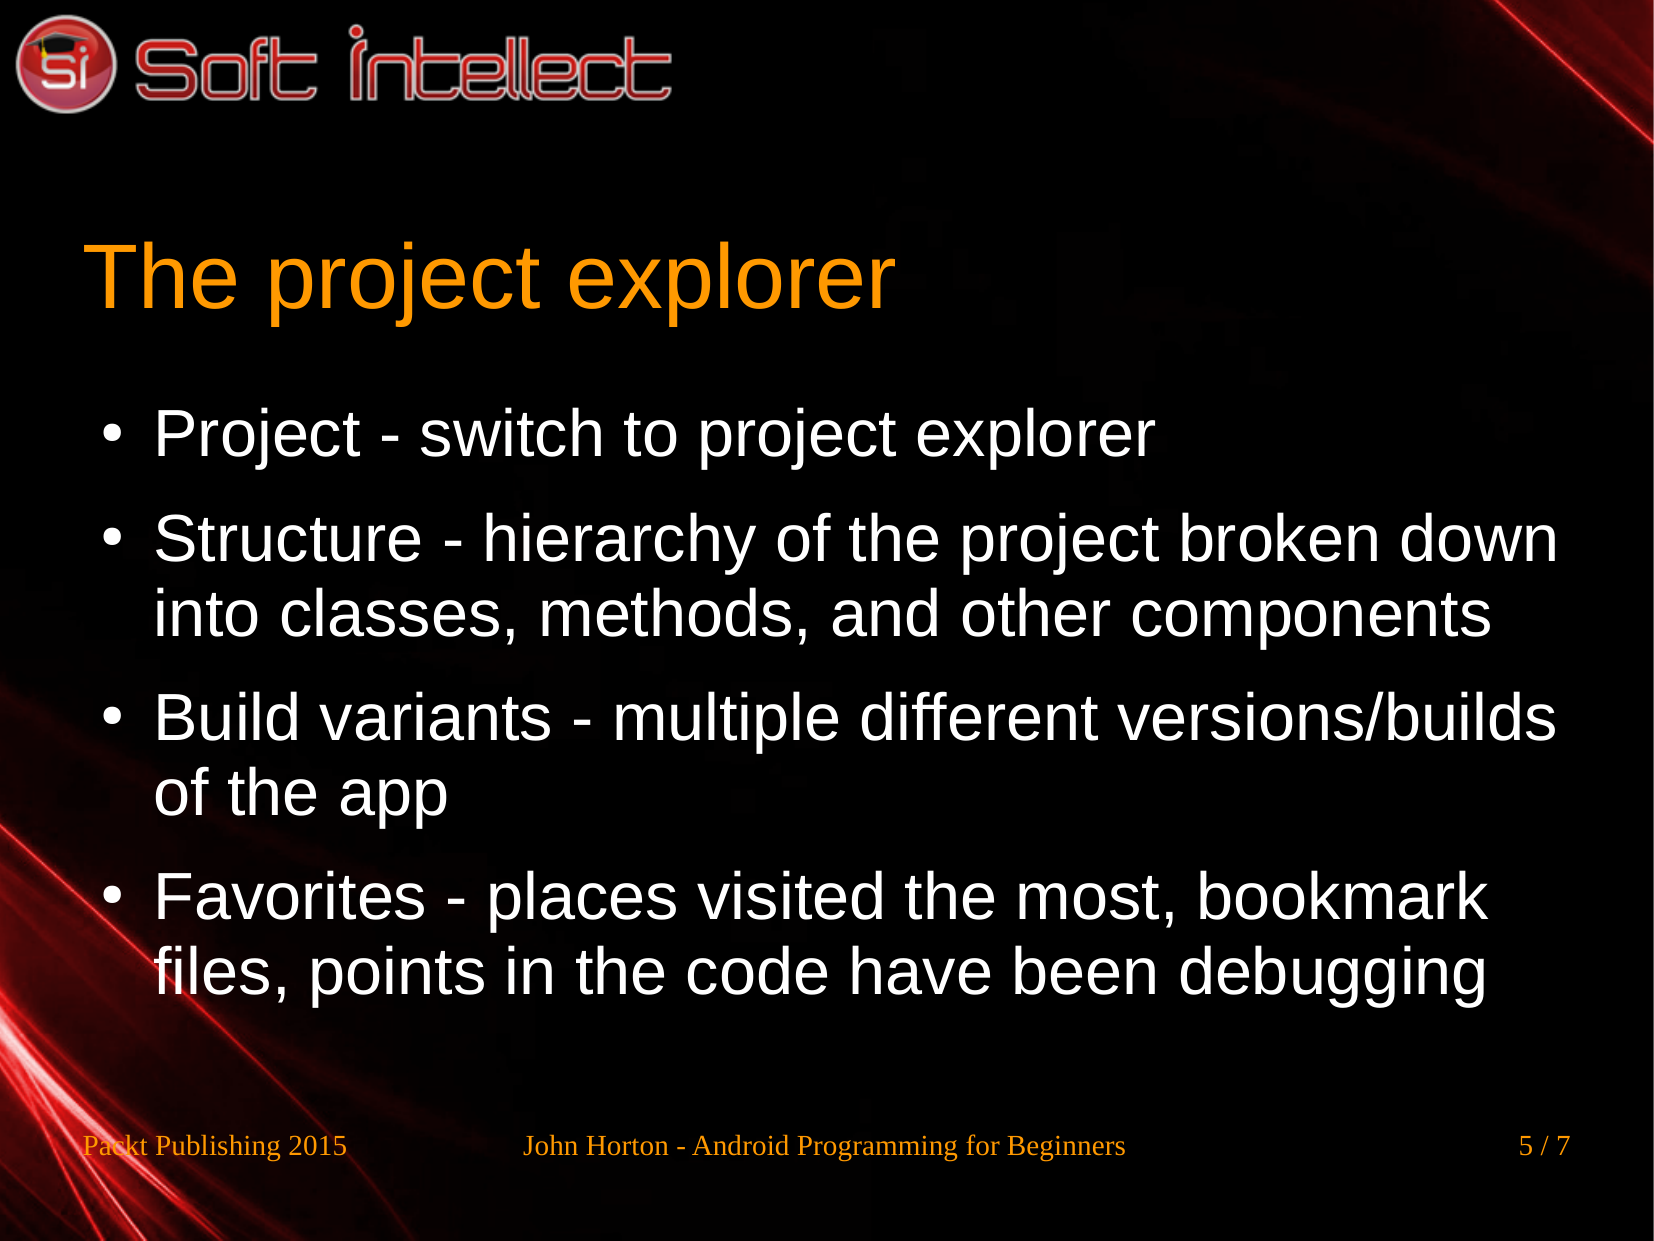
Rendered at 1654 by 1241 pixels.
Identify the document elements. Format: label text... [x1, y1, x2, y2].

title The project explorer [82, 173, 1571, 381]
list Project - switch to project explorer Structure - hierarchy of the project broken down into classes, methods, and other components Build variants - multiple different versions/builds of the app Favorites - places visited the most, bookmark files, points in the code have been debugging [82, 396, 1571, 1116]
picture [0, 0, 1654, 1241]
